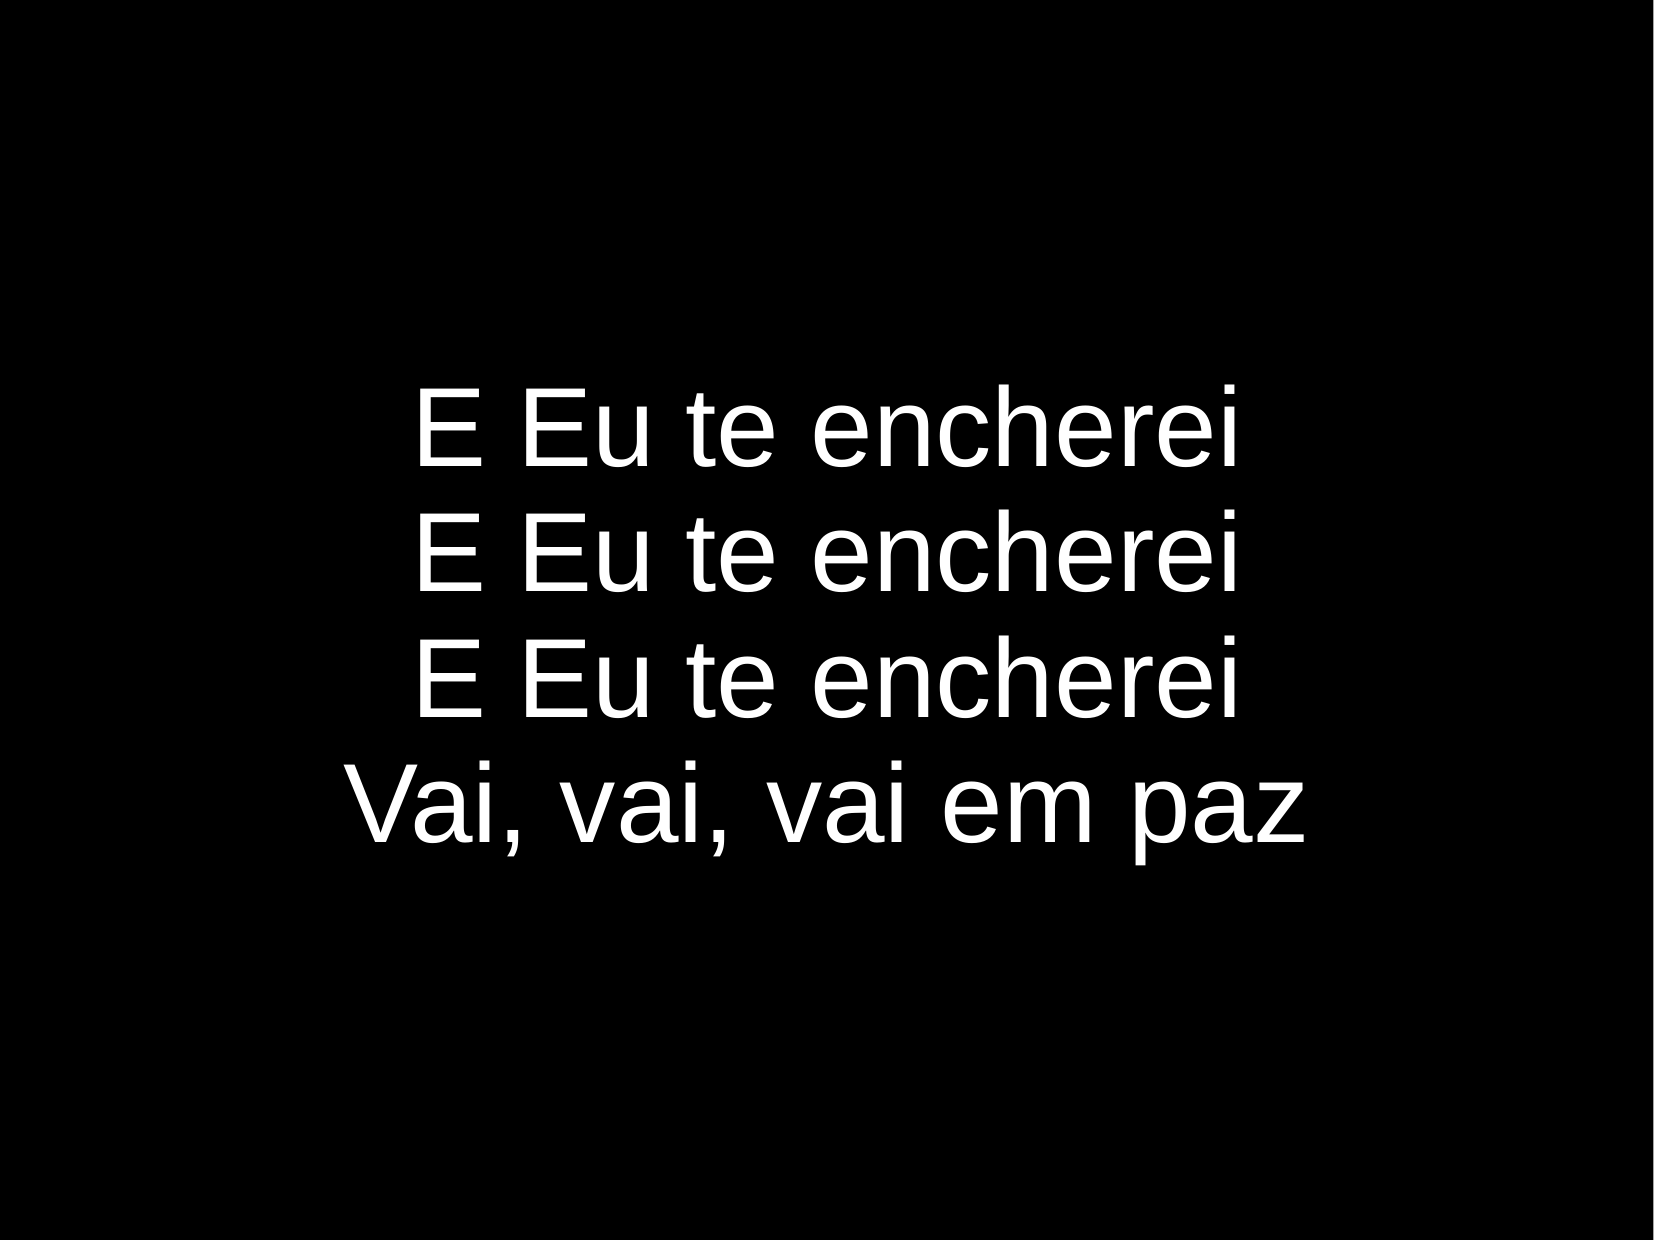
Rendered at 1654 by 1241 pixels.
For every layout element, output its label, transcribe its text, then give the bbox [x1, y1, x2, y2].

subtitle E Eu te encherei E Eu te encherei E Eu te encherei Vai, vai, vai em paz [82, 49, 1571, 1182]
